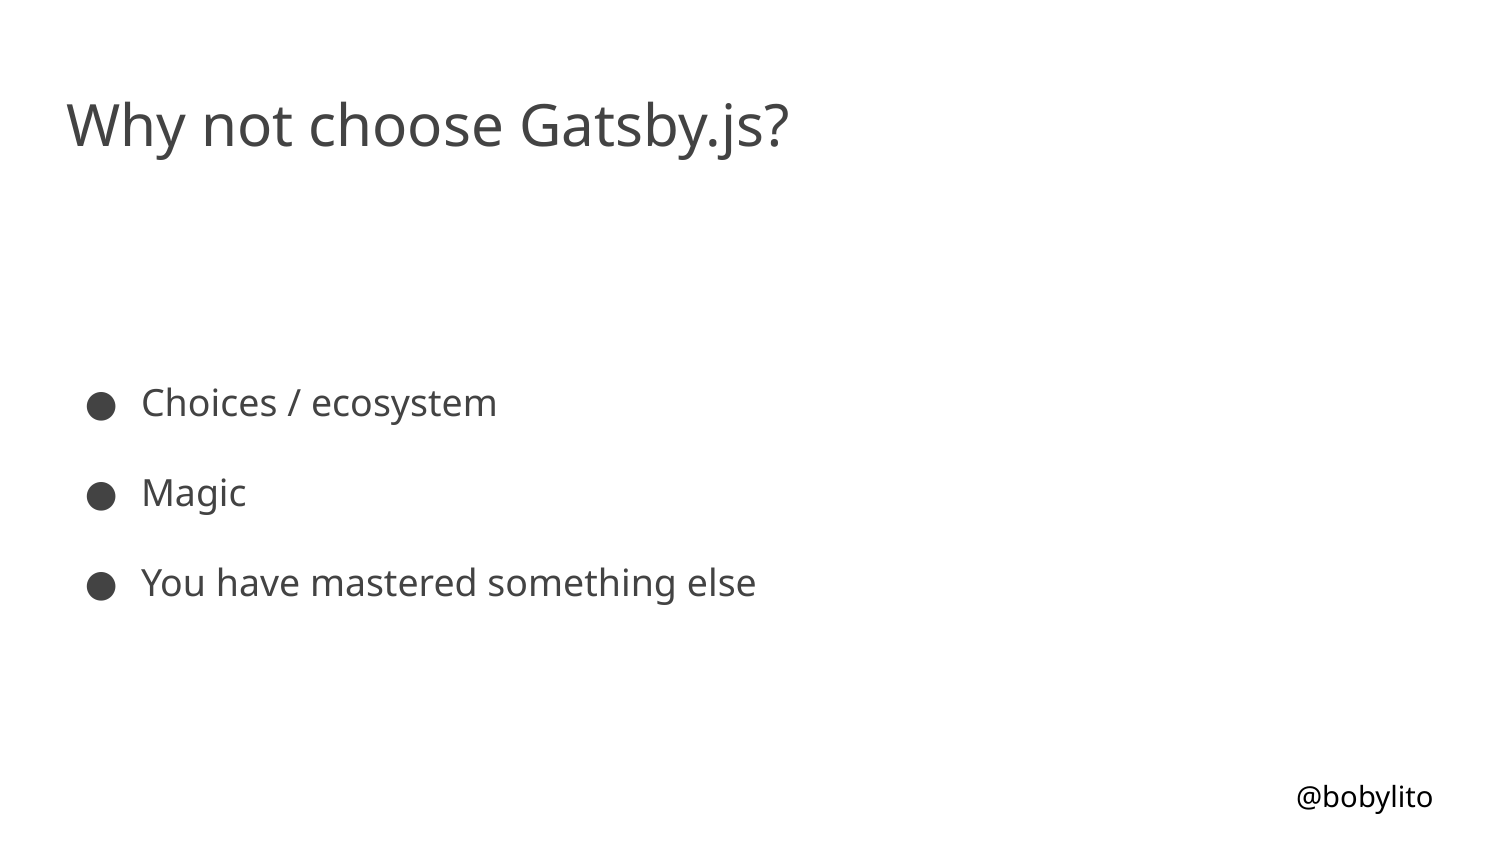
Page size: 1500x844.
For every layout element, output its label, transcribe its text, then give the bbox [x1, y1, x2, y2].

title Why not choose Gatsby.js? [51, 72, 1449, 167]
list Choices / ecosystem Magic You have mastered something else [51, 189, 1449, 750]
